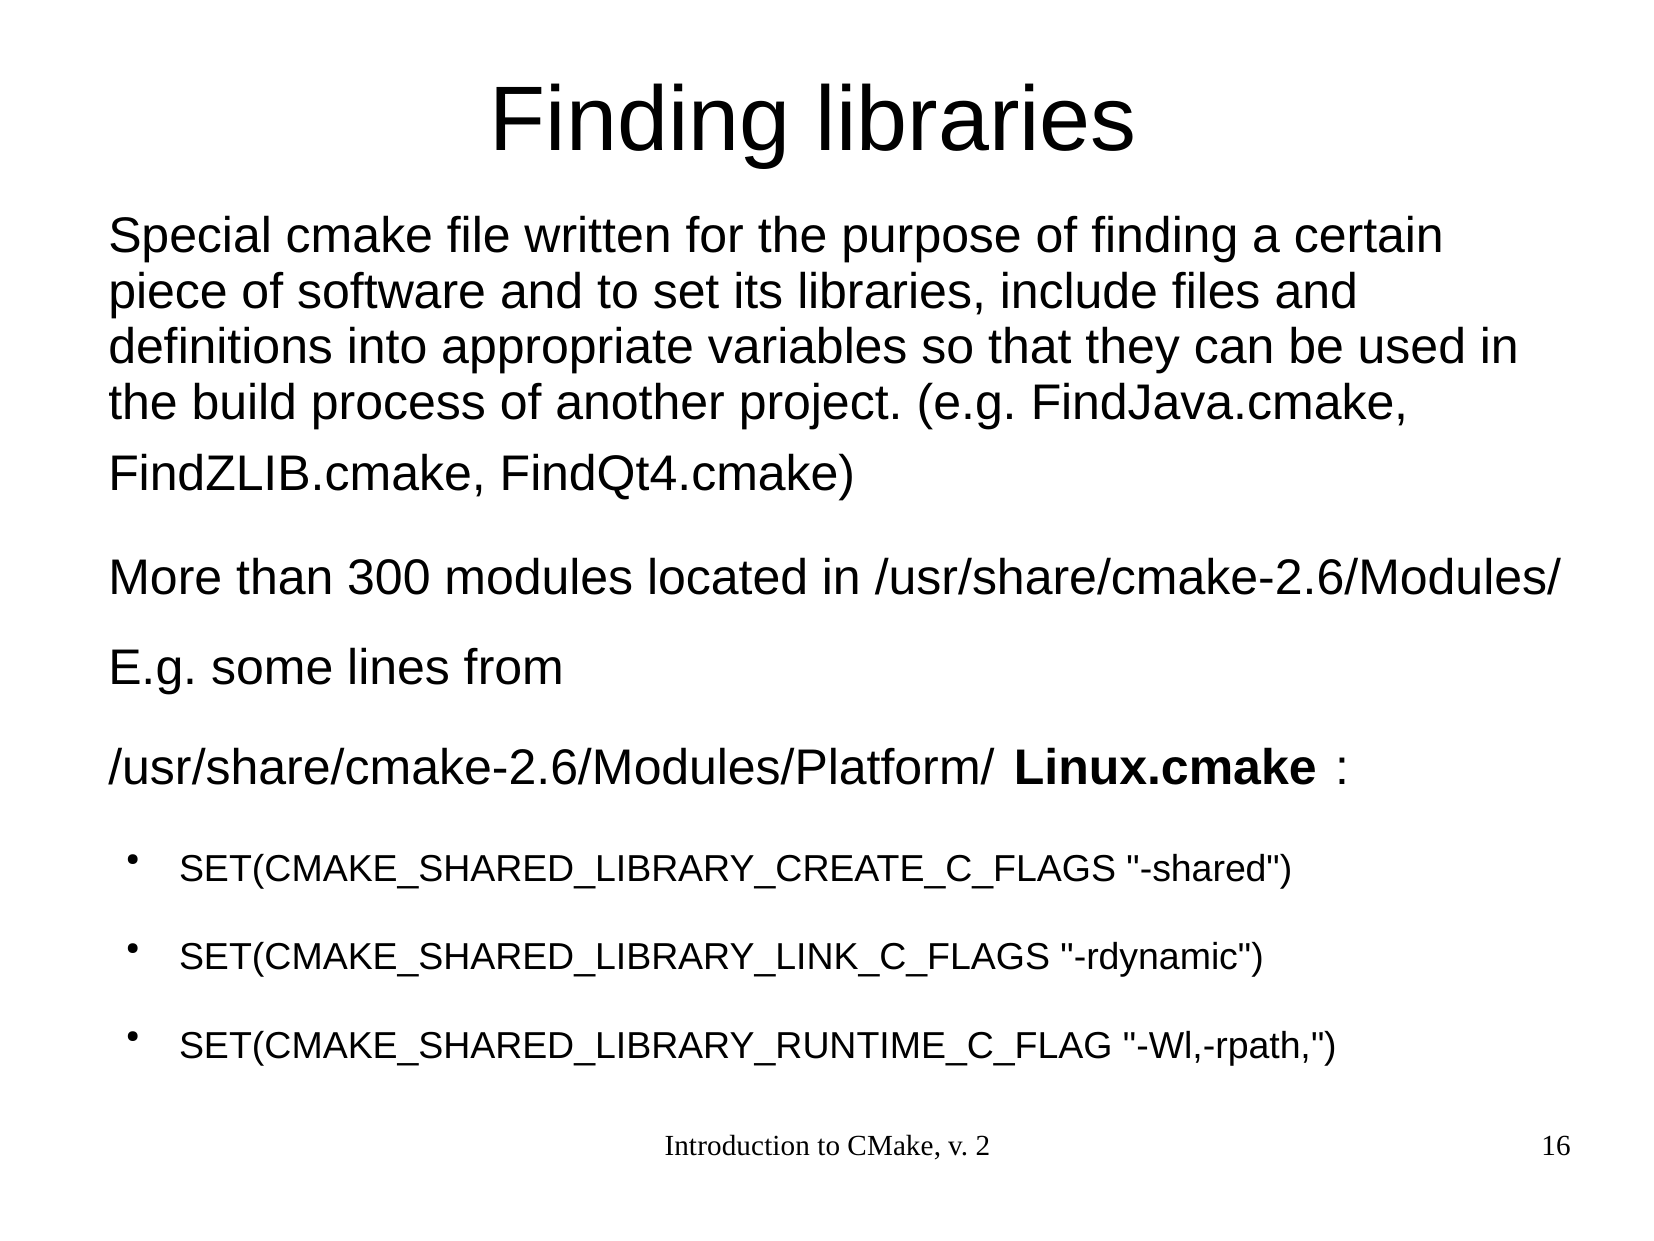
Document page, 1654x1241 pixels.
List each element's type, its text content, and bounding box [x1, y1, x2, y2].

title Finding libraries [82, 49, 1571, 188]
list Special cmake file written for the purpose of finding a certain piece of software and to set its libraries, include files and definitions into appropriate variables so that they can be used in the build process of another project. (e.g. FindJava.cmake, FindZLIB.cmake, FindQt4.cmake) More than 300 modules located in /usr/share/cmake-2.6/Modules/ E.g. some lines from /usr/share/cmake-2.6/Modules/Platform/ Linux.cmake : SET(CMAKE_SHARED_LIBRARY_CREATE_C_FLAGS "-shared") SET(CMAKE_SHARED_LIBRARY_LINK_C_FLAGS "-rdynamic") SET(CMAKE_SHARED_LIBRARY_RUNTIME_C_FLAG "-Wl,-rpath,") [37, 207, 1576, 1150]
